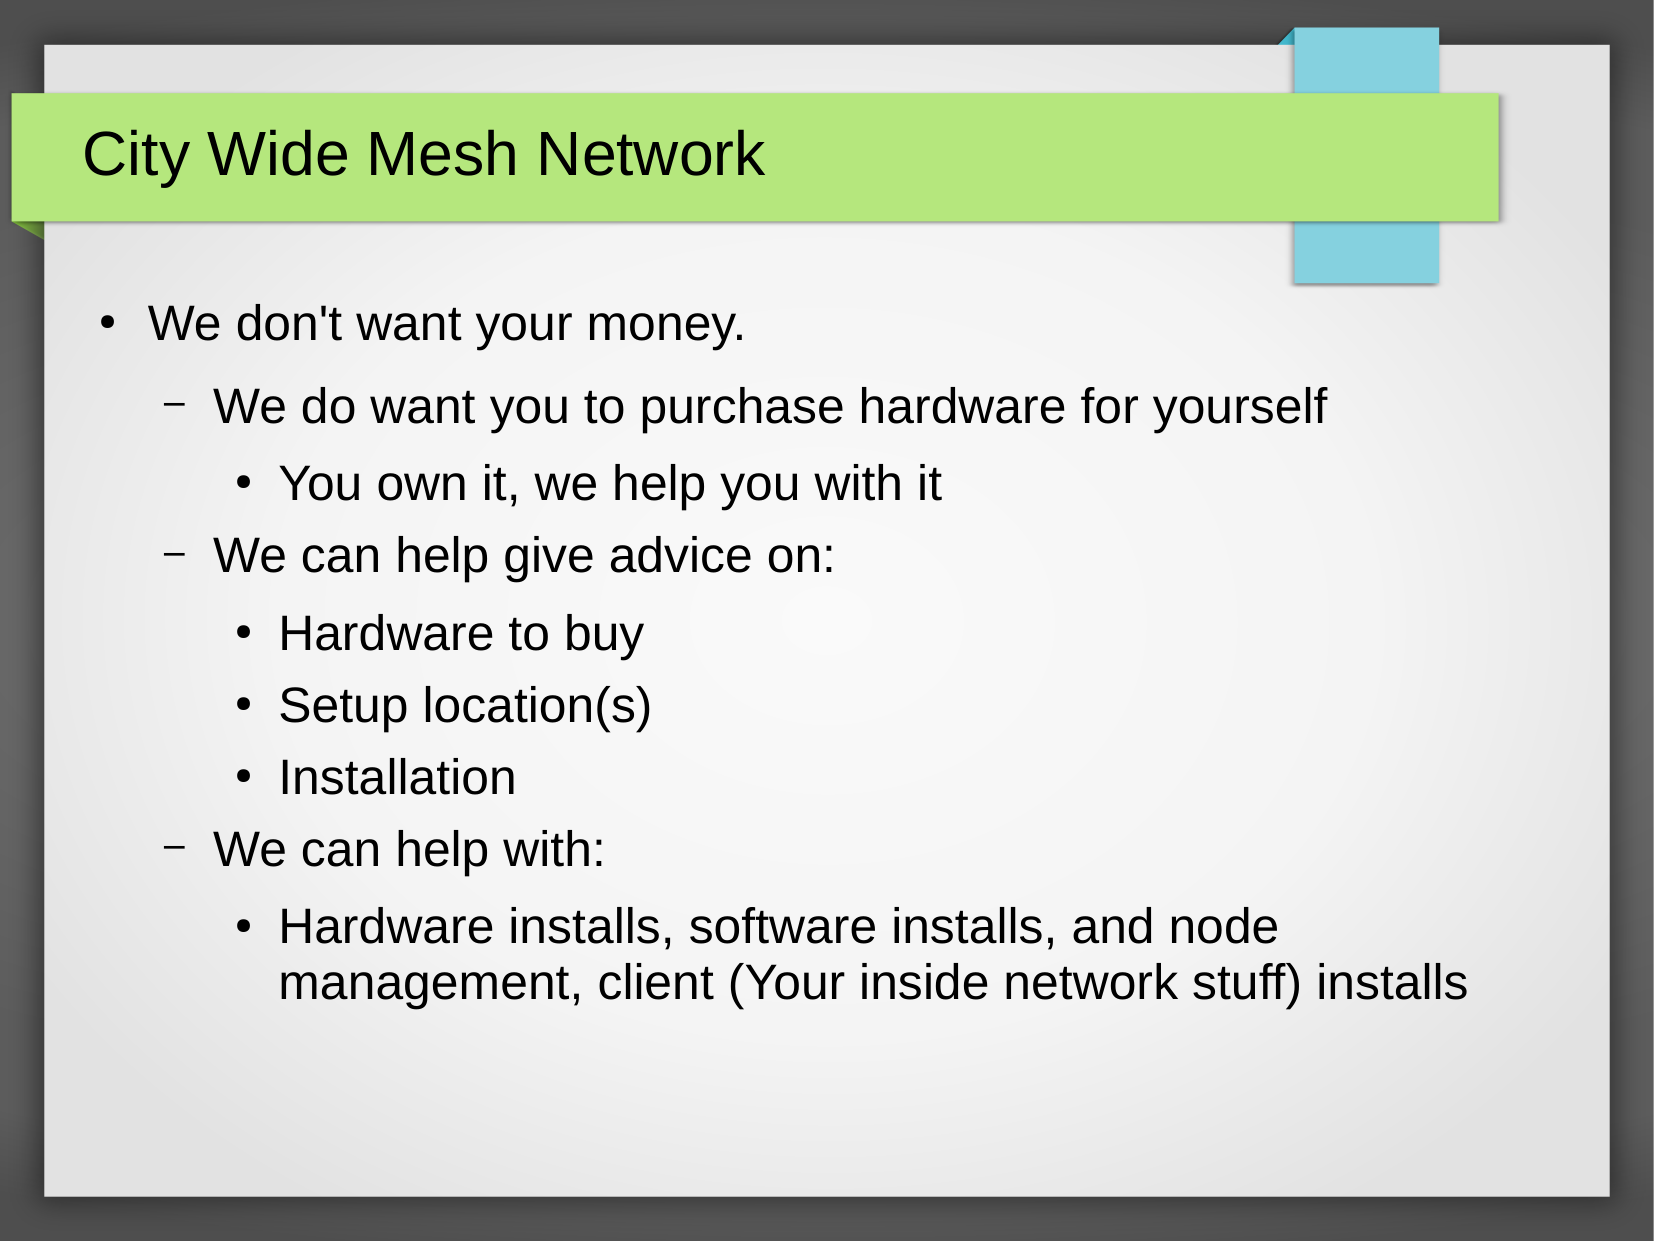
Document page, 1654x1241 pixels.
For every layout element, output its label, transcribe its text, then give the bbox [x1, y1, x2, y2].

picture [0, 0, 1654, 1241]
title City Wide Mesh Network [82, 94, 1264, 213]
list We don't want your money. We do want you to purchase hardware for yourself You own it, we help you with it We can help give advice on: Hardware to buy Setup location(s) Installation We can help with: Hardware installs, software installs, and node management, client (Your inside network stuff) installs [82, 295, 1571, 1015]
